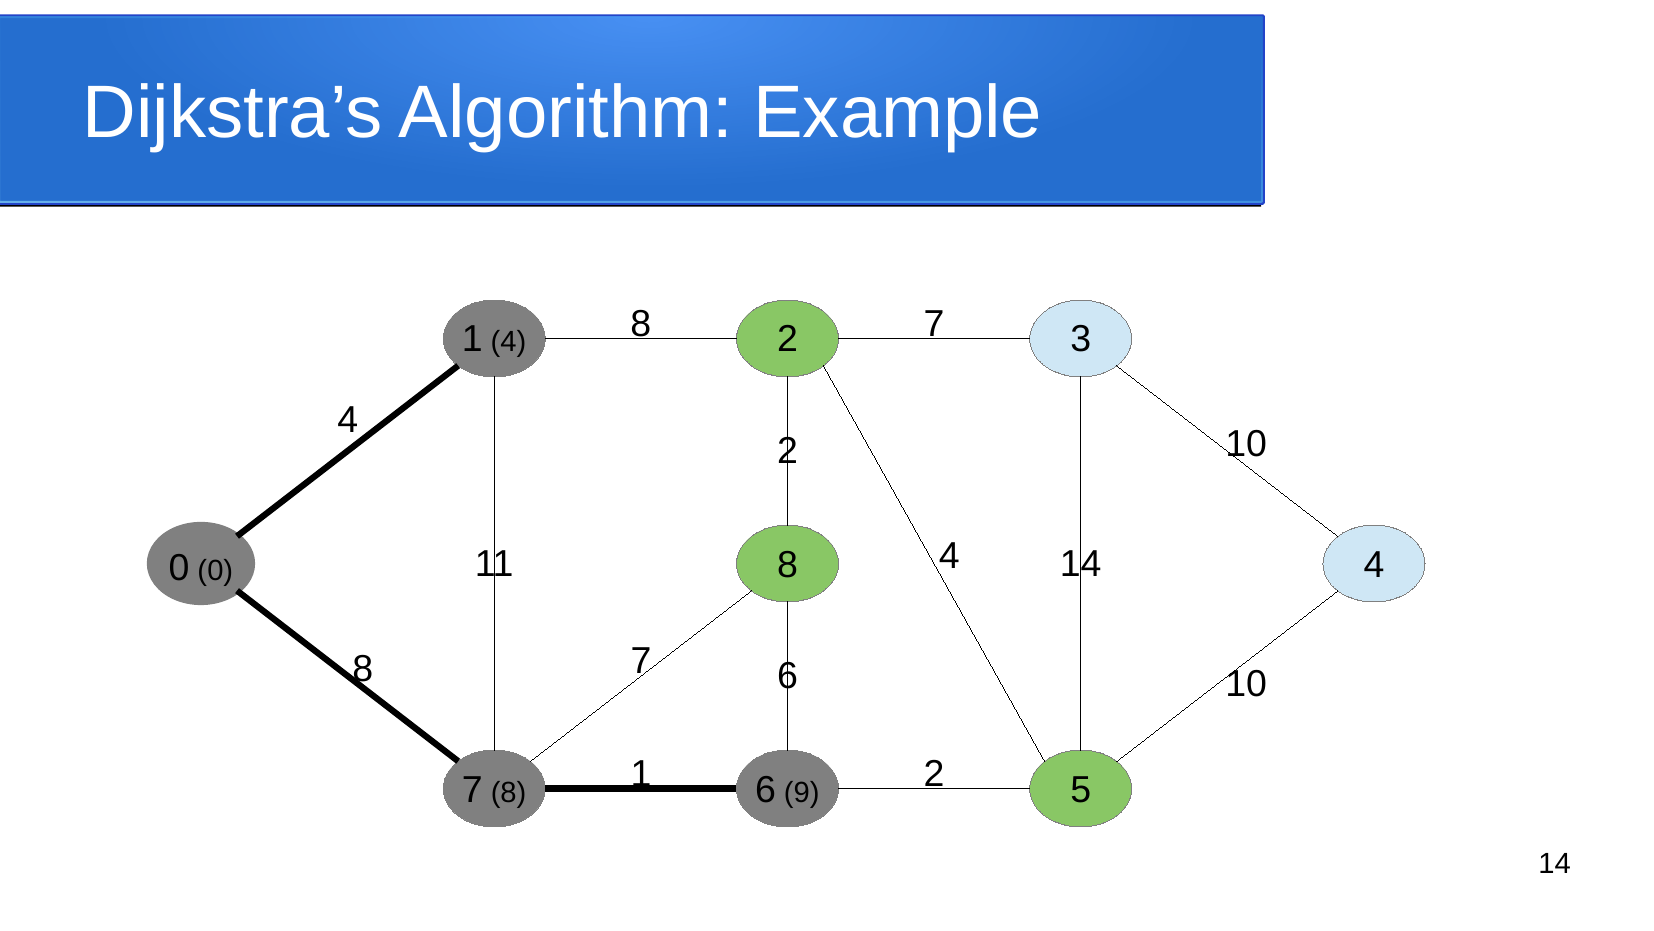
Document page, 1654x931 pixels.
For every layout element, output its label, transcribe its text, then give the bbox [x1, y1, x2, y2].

text_box 5 [1029, 750, 1132, 827]
text_box 4 [1322, 525, 1426, 602]
text_box 2 [736, 300, 839, 377]
text_box 1 (4) [443, 300, 546, 377]
text_box 7 (8) [443, 750, 545, 827]
text_box 0 (0) [149, 525, 252, 602]
title Dijkstra’s Algorithm: Example [82, 35, 1235, 189]
text_box 8 [736, 525, 839, 602]
text_box 6 (9) [736, 750, 839, 827]
text_box 3 [1029, 300, 1132, 377]
